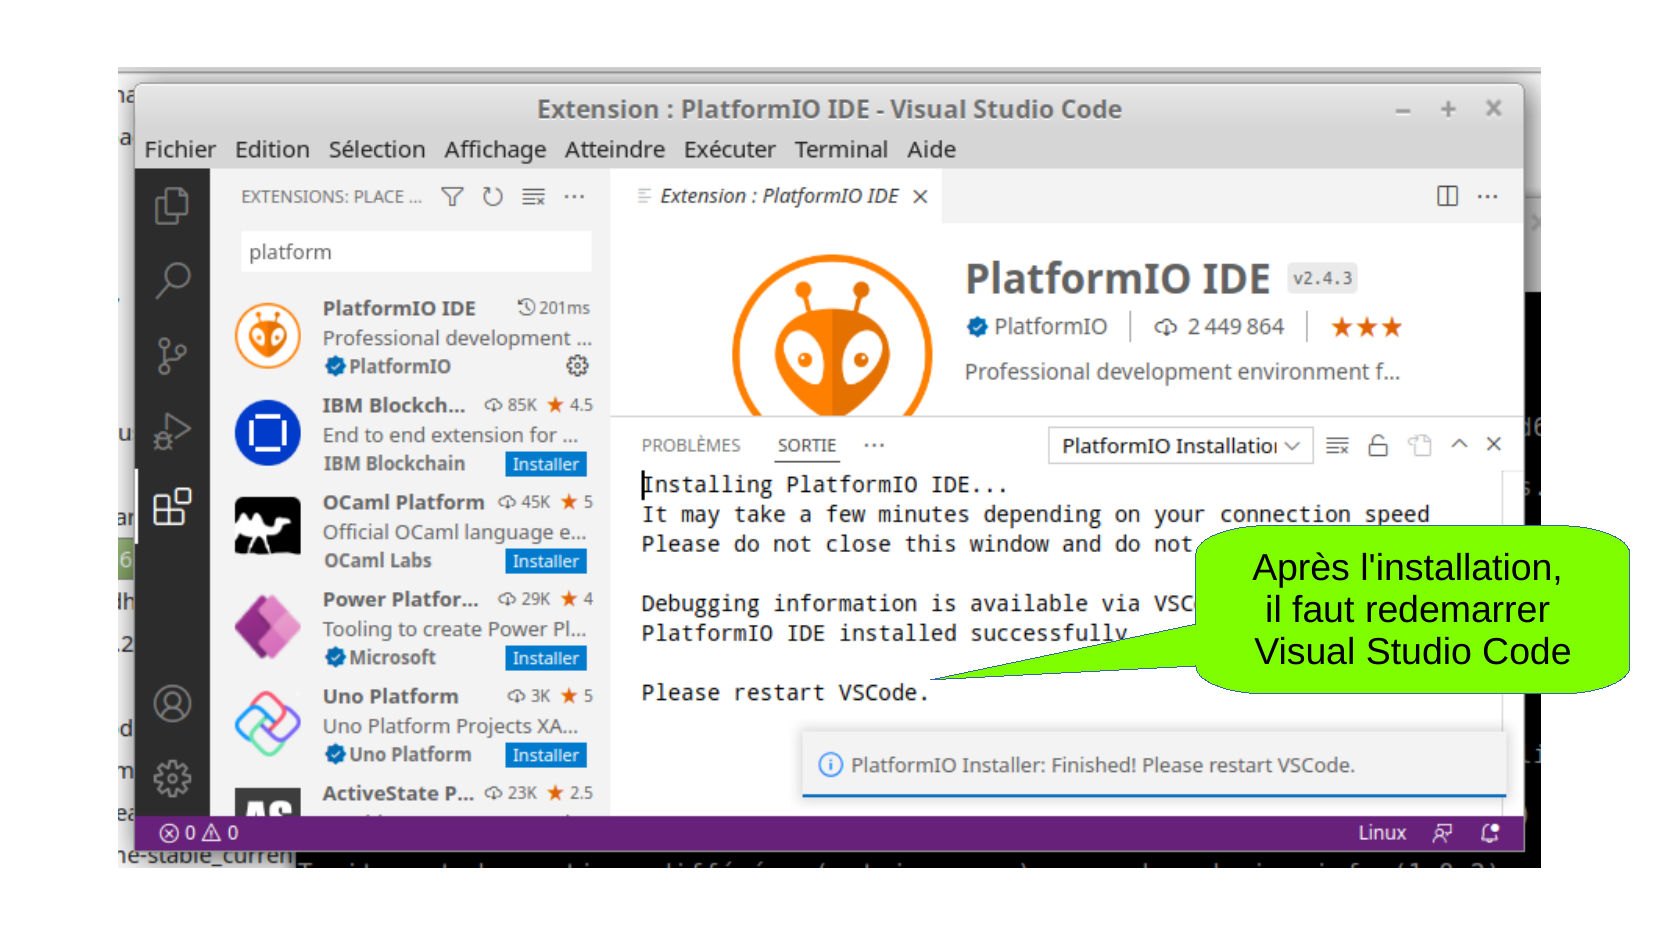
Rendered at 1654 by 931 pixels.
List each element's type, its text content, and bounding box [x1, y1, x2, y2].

picture [118, 67, 1541, 868]
text_box Après l'installation, il faut redemarrer Visual Studio Code [930, 525, 1630, 694]
